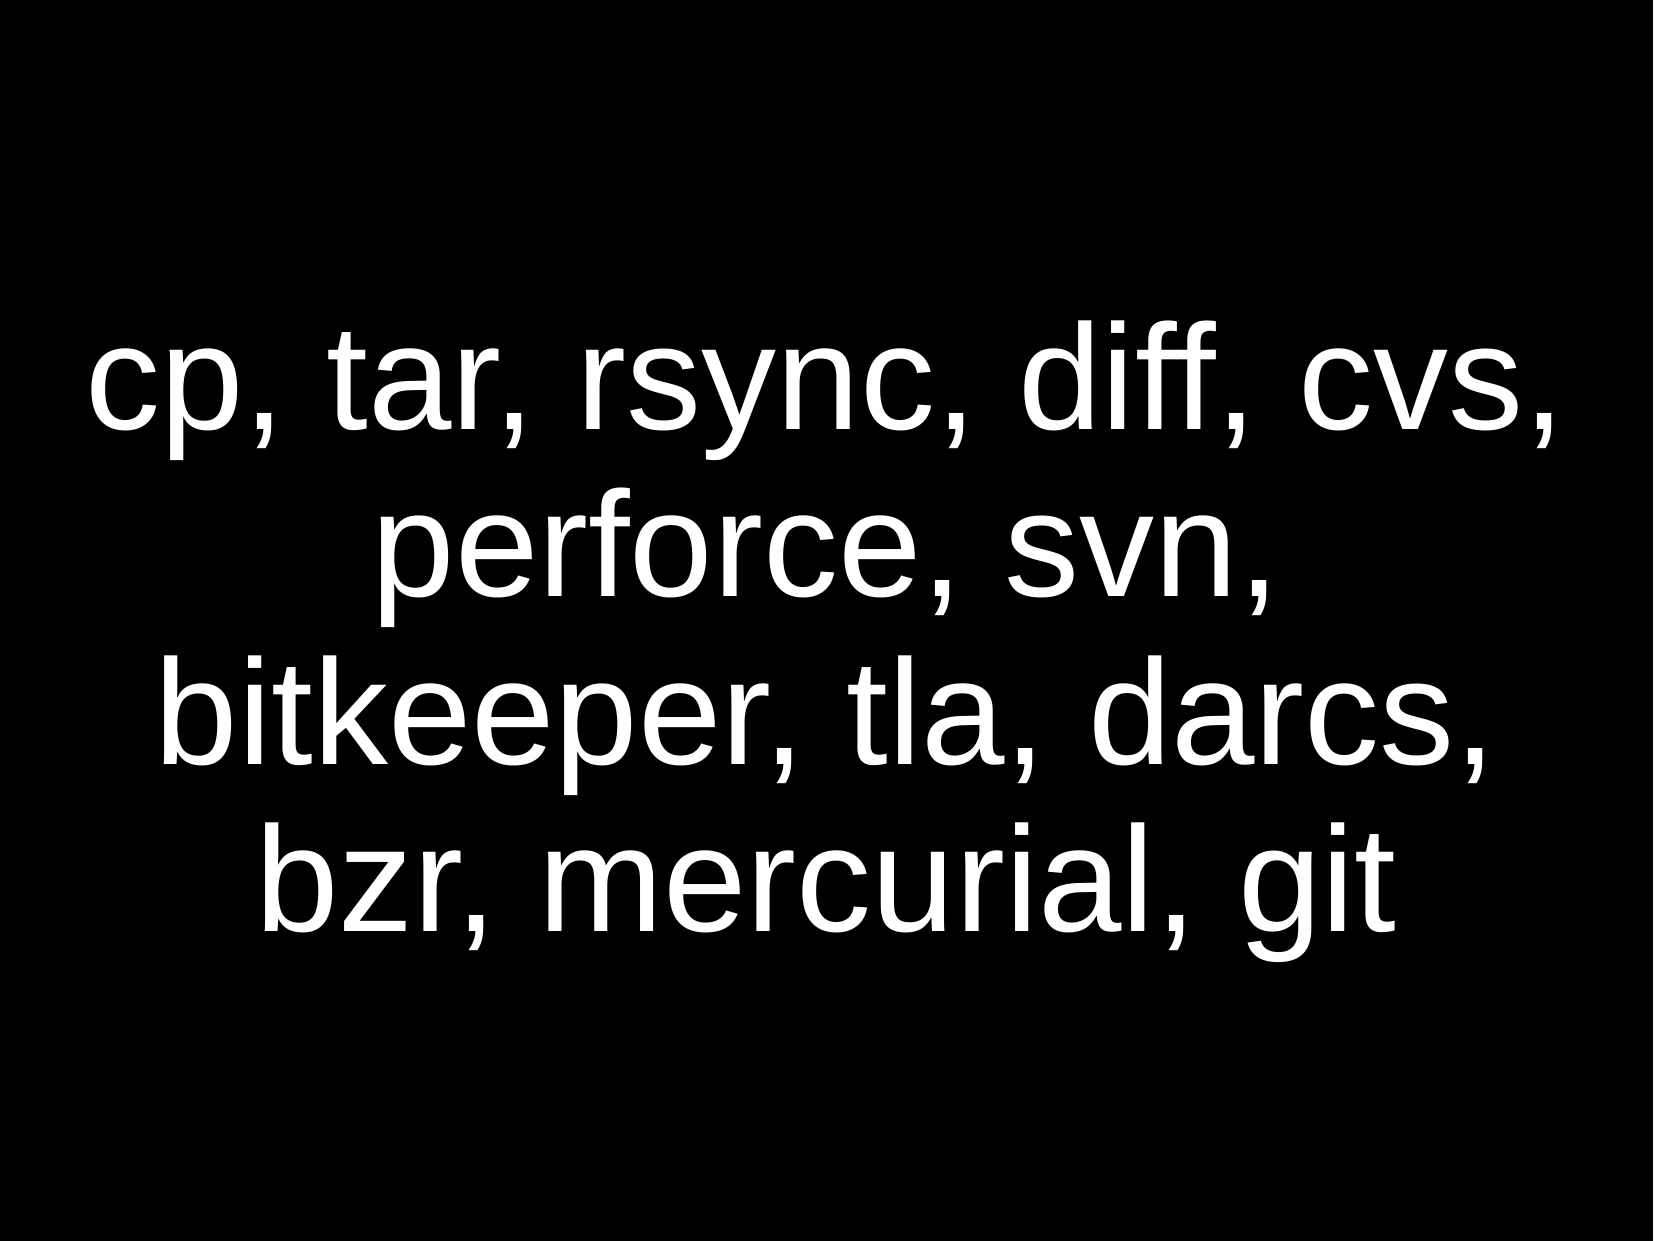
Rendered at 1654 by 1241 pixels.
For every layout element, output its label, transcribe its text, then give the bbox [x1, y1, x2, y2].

title cp, tar, rsync, diff, cvs, perforce, svn, bitkeeper, tla, darcs, bzr, mercurial, git [82, 56, 1571, 1201]
